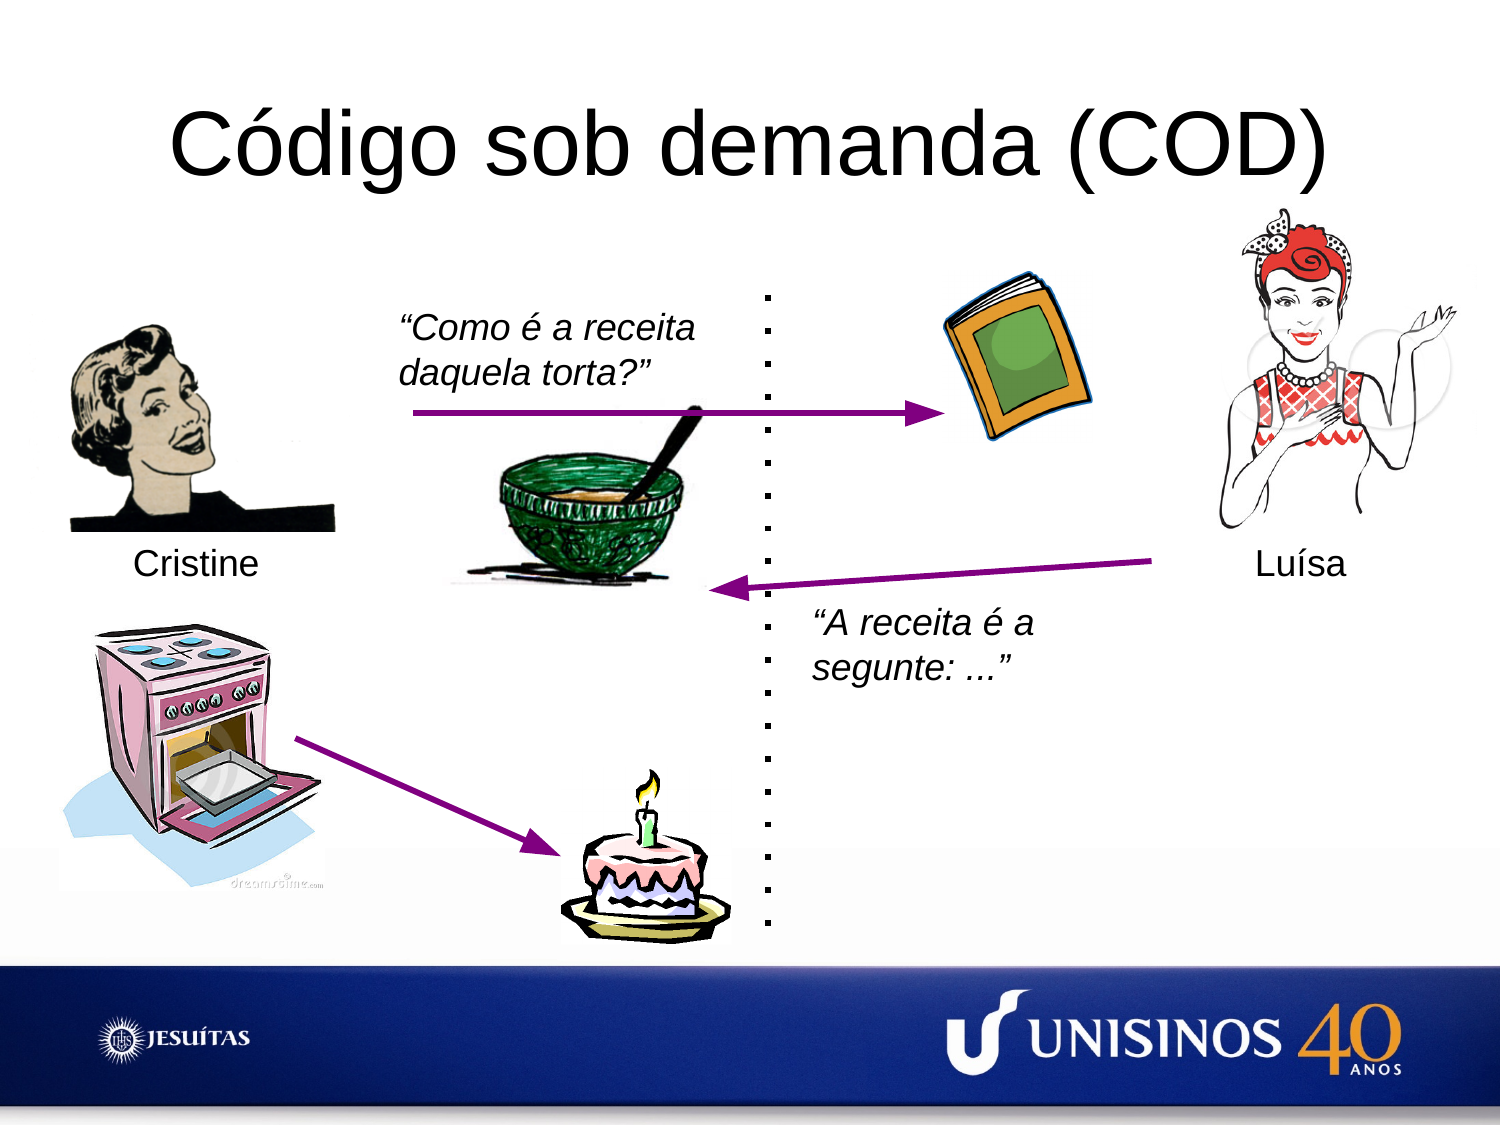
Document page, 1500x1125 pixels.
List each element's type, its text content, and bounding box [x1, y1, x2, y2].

text_box “Como é a receita daquela torta?” [383, 295, 768, 401]
title Código sob demanda (COD) [75, 45, 1426, 233]
picture [0, 620, 1500, 1125]
text_box Luísa [1240, 531, 1362, 592]
picture [942, 270, 1093, 443]
text_box “A receita é a segunte: ...” [797, 590, 1182, 696]
picture [442, 401, 709, 410]
picture [29, 309, 367, 532]
picture [442, 416, 709, 591]
picture [1211, 206, 1477, 532]
text_box Cristine [118, 531, 275, 592]
